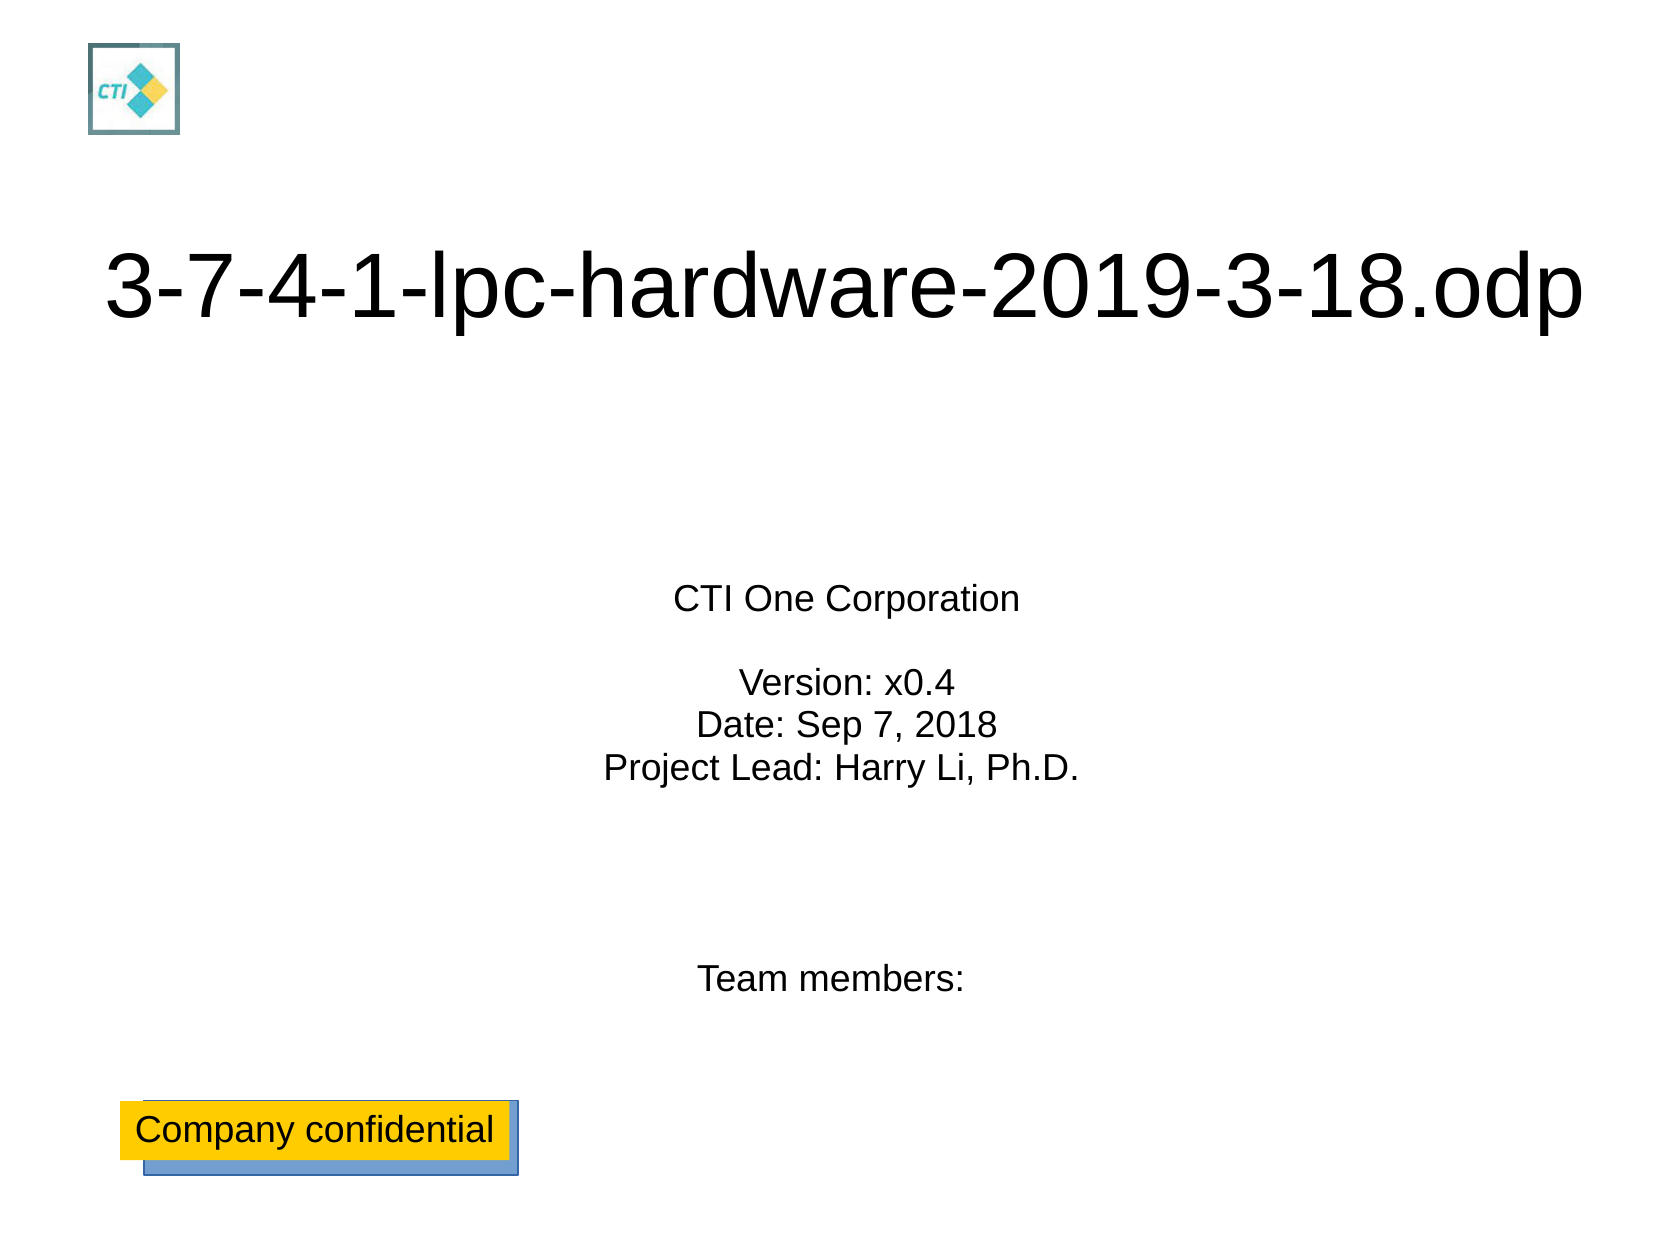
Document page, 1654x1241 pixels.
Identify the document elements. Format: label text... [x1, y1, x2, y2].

picture [88, 43, 180, 135]
text_box Company confidential [120, 1101, 510, 1161]
text_box [143, 1100, 519, 1175]
text_box 3-7-4-1-lpc-hardware-2019-3-18.odp [102, 179, 1590, 393]
text_box CTI One Corporation Version: x0.4 Date: Sep 7, 2018 Project Lead: Harry Li, Ph.D. Team members: [314, 570, 1380, 1095]
